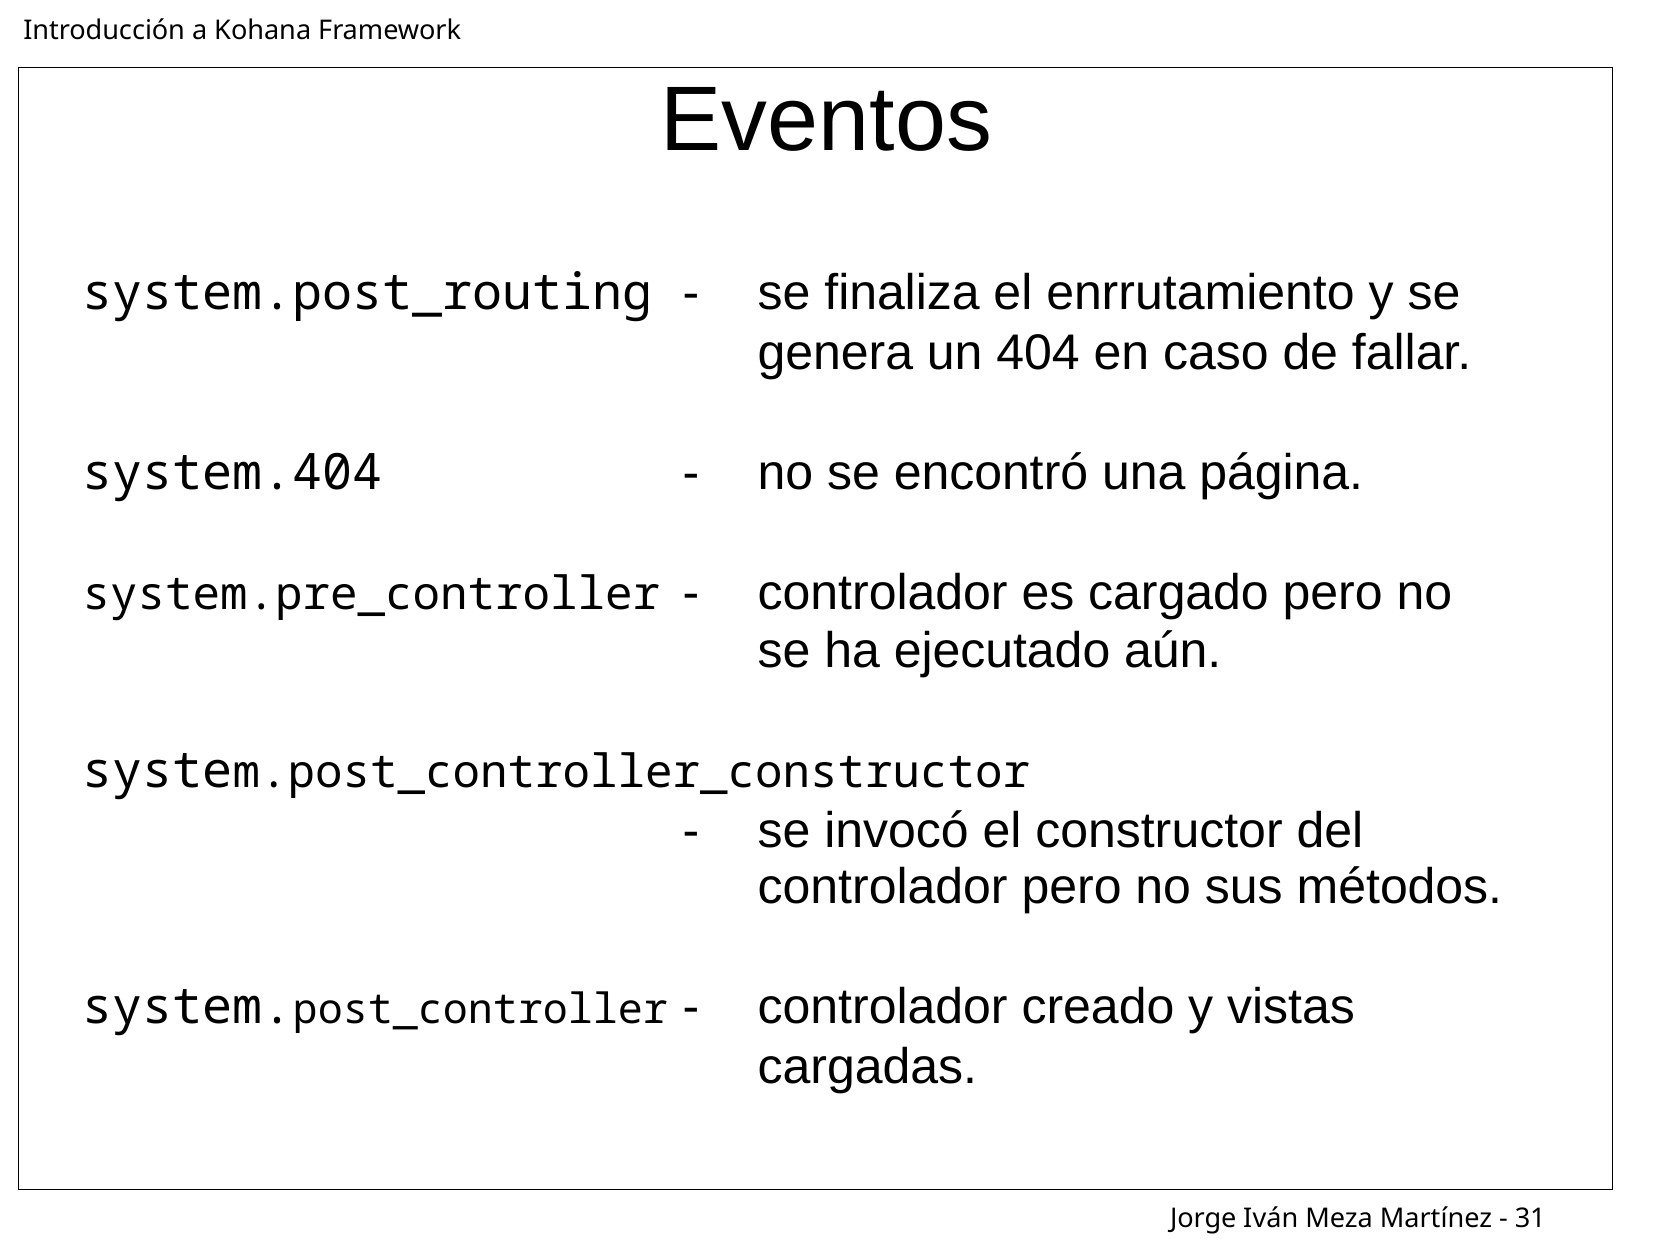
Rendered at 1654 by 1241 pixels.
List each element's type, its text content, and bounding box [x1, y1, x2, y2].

title Eventos [82, 56, 1571, 181]
subtitle system.post_routing - se finaliza el enrrutamiento y se genera un 404 en caso de fallar. system.404 - no se encontró una página. system.pre_controller - controlador es cargado pero no se ha ejecutado aún. system.post_controller_constructor - se invocó el constructor del controlador pero no sus métodos. system.post_controller - controlador creado y vistas cargadas. [82, 194, 1571, 1156]
